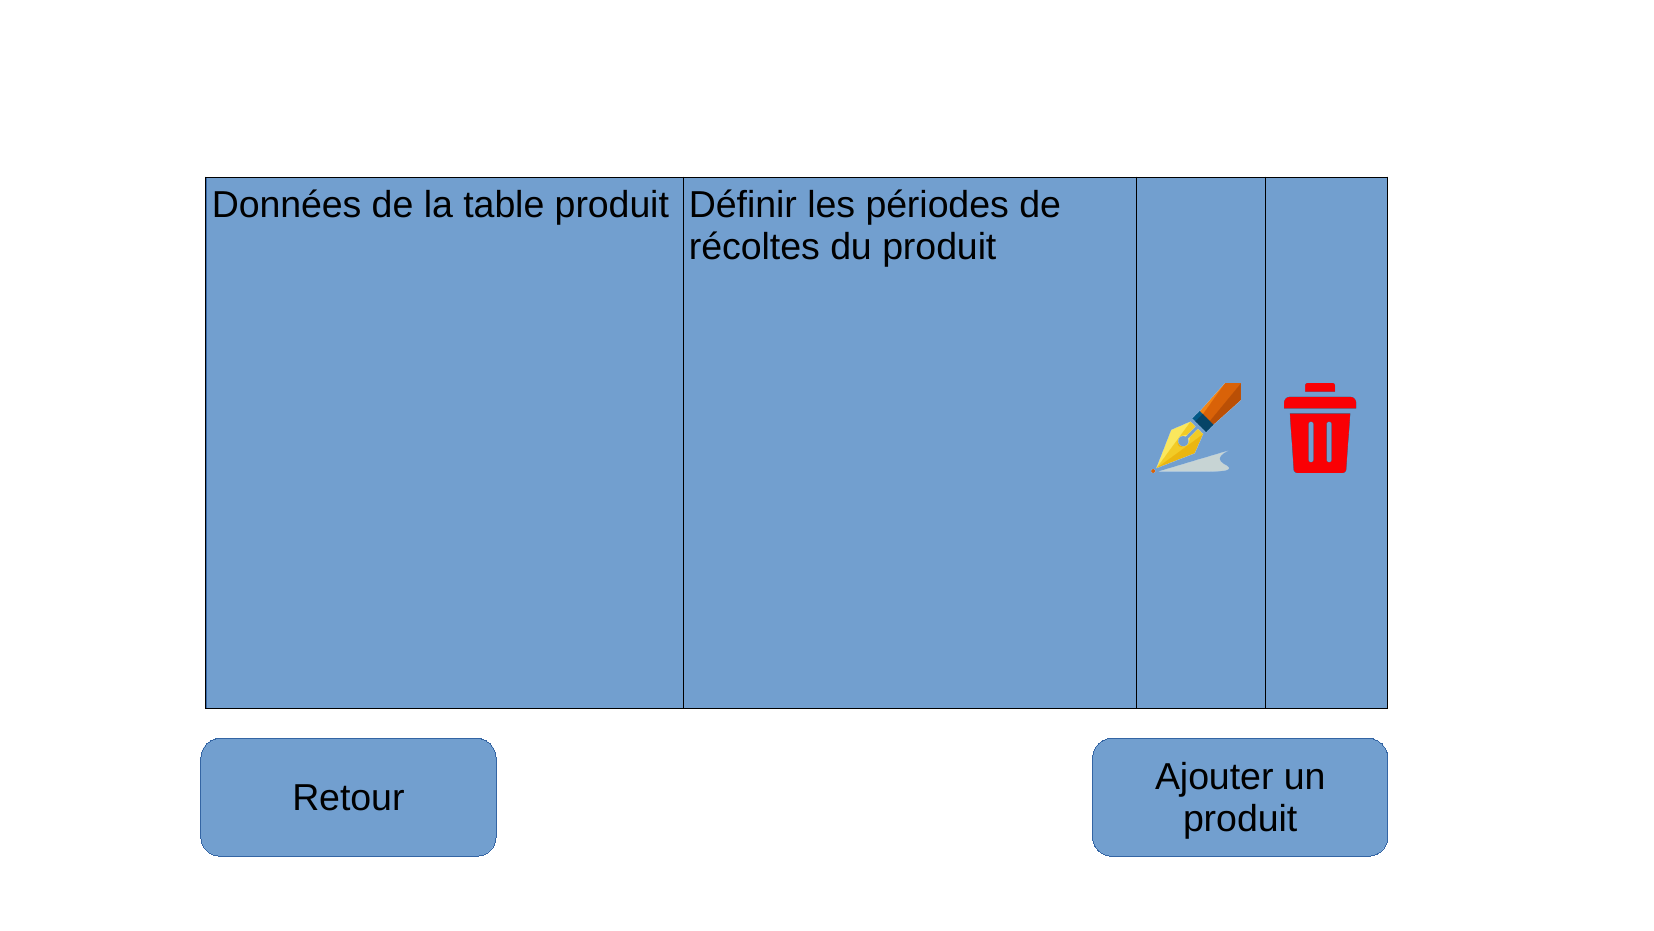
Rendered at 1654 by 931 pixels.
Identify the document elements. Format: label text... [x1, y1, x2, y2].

table_header Données de la table produit [206, 178, 683, 708]
picture [1151, 383, 1241, 473]
text_box Ajouter un produit [1092, 738, 1388, 857]
text_box Retour [200, 738, 497, 857]
picture [1275, 383, 1365, 473]
table_header [1137, 178, 1265, 708]
table_header [1266, 178, 1387, 708]
table_header Définir les périodes de récoltes du produit [684, 178, 1136, 708]
